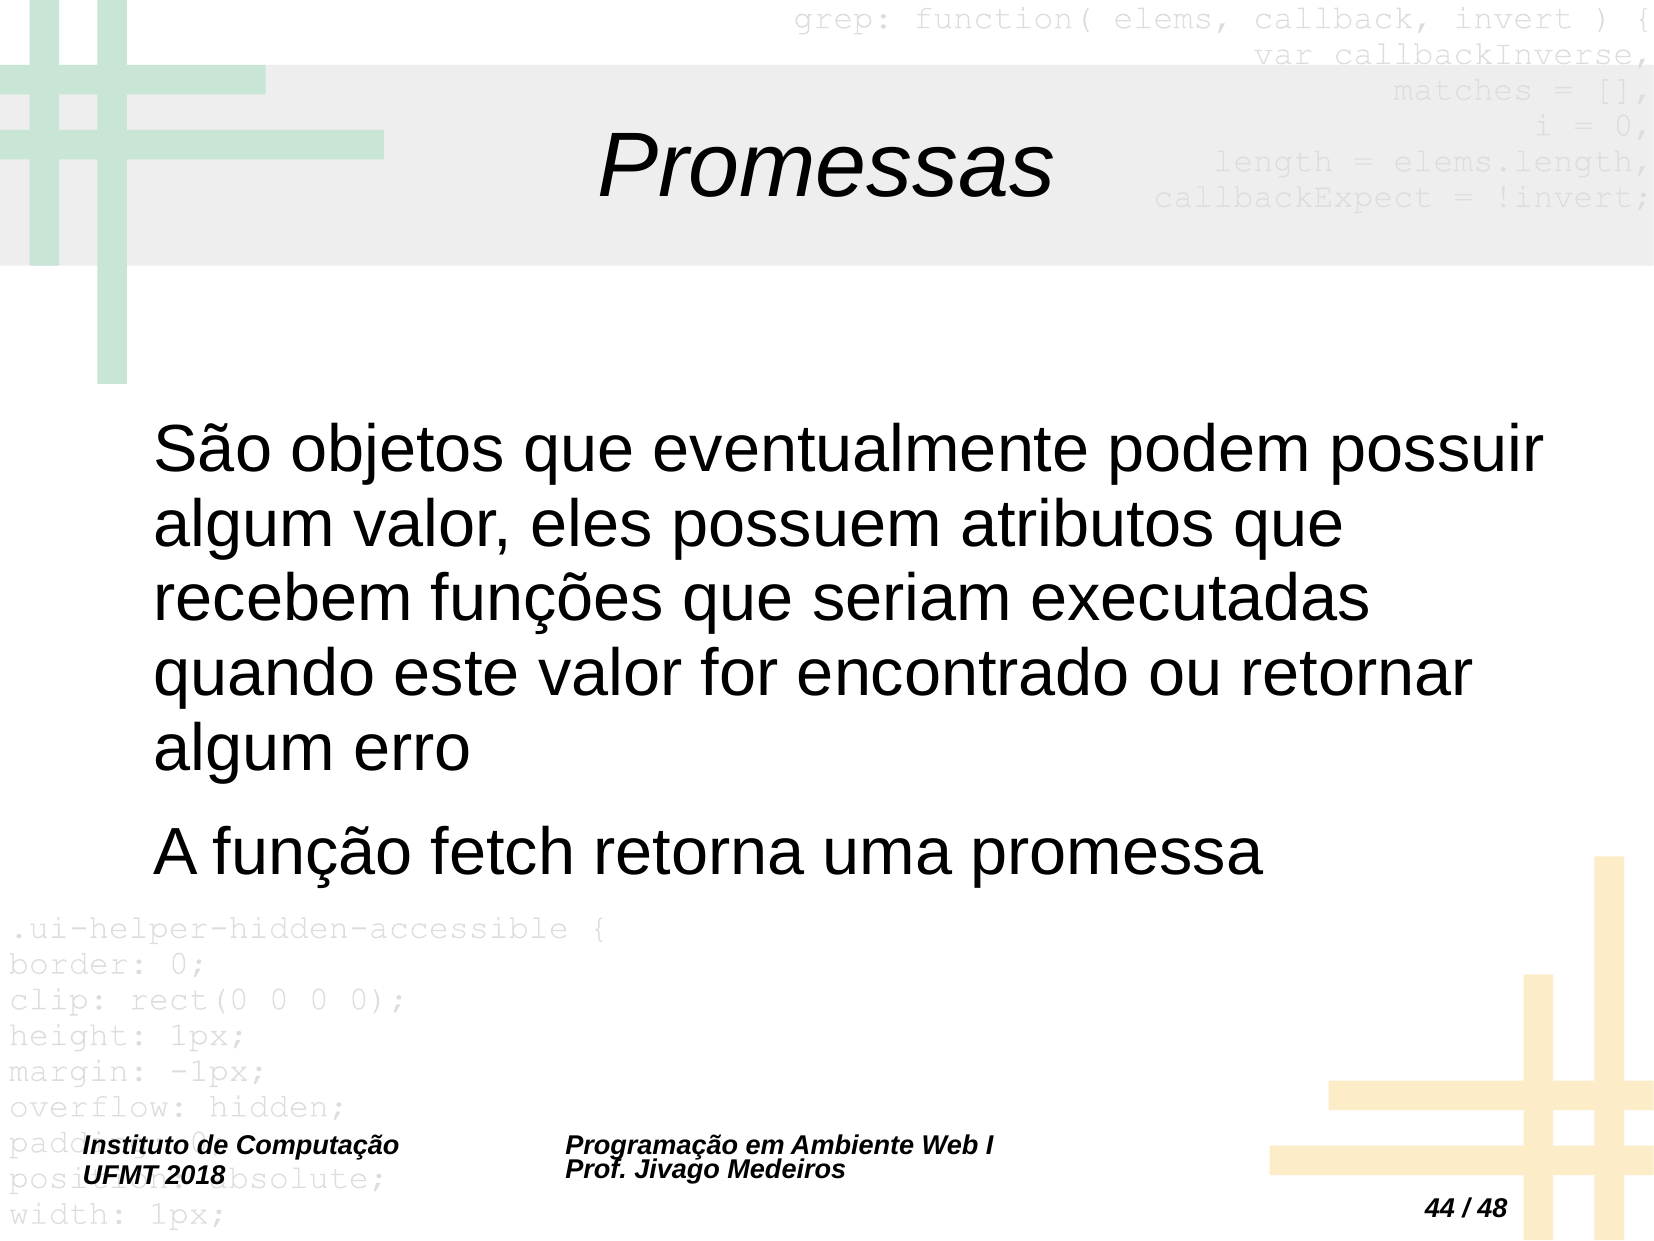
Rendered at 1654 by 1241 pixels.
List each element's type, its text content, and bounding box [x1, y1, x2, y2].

list São objetos que eventualmente podem possuir algum valor, eles possuem atributos que recebem funções que seriam executadas quando este valor for encontrado ou retornar algum erro A função fetch retorna uma promessa [82, 290, 1571, 1010]
title Promessas [82, 61, 1571, 269]
